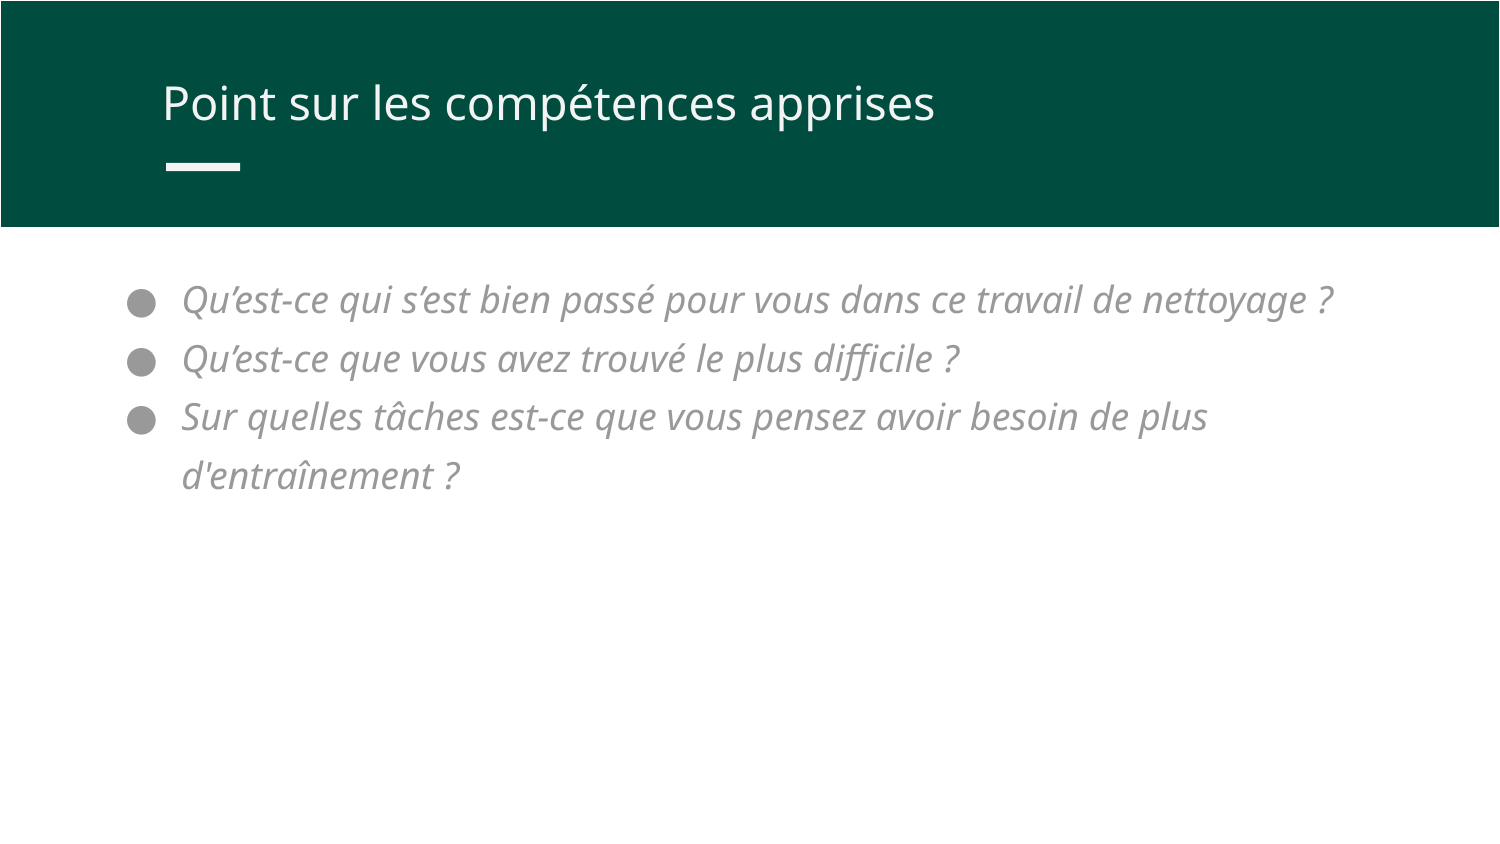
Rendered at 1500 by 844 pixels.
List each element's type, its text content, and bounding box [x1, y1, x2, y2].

list Qu’est-ce qui s’est bien passé pour vous dans ce travail de nettoyage ? Qu’est-ce que vous avez trouvé le plus difficile ? Sur quelles tâches est-ce que vous pensez avoir besoin de plus d'entraînement ? [91, 250, 1456, 812]
text_box Point sur les compétences apprises [146, 55, 1500, 150]
text_box [167, 163, 240, 171]
